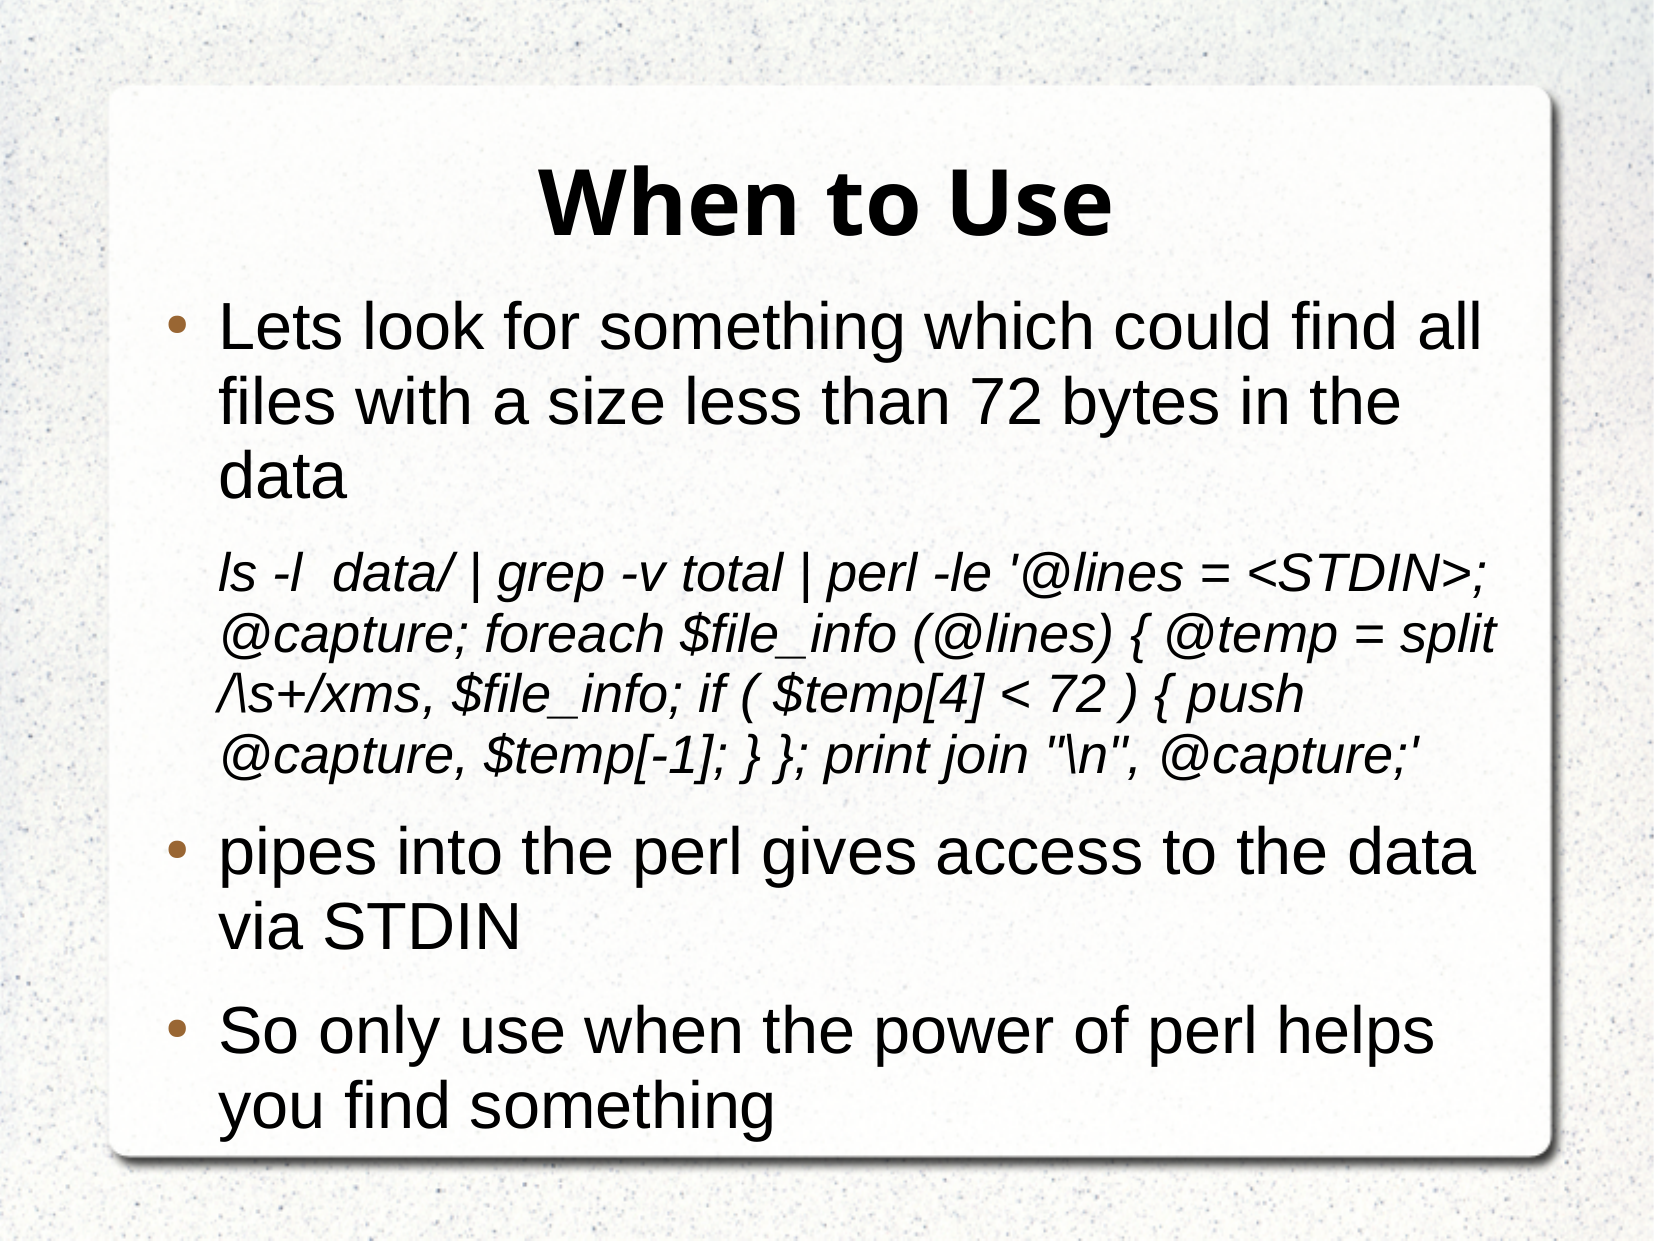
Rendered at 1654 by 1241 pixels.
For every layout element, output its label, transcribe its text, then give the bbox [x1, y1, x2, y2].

list Lets look for something which could find all files with a size less than 72 bytes in the data ls -l data/ | grep -v total | perl -le '@lines = <STDIN>; @capture; foreach $file_info (@lines) { @temp = split /\s+/xms, $file_info; if ( $temp[4] < 72 ) { push @capture, $temp[-1]; } }; print join "\n", @capture;' pipes into the perl gives access to the data via STDIN So only use when the power of perl helps you find something [147, 288, 1506, 1142]
title When to Use [118, 96, 1536, 304]
picture [0, 0, 1654, 1241]
